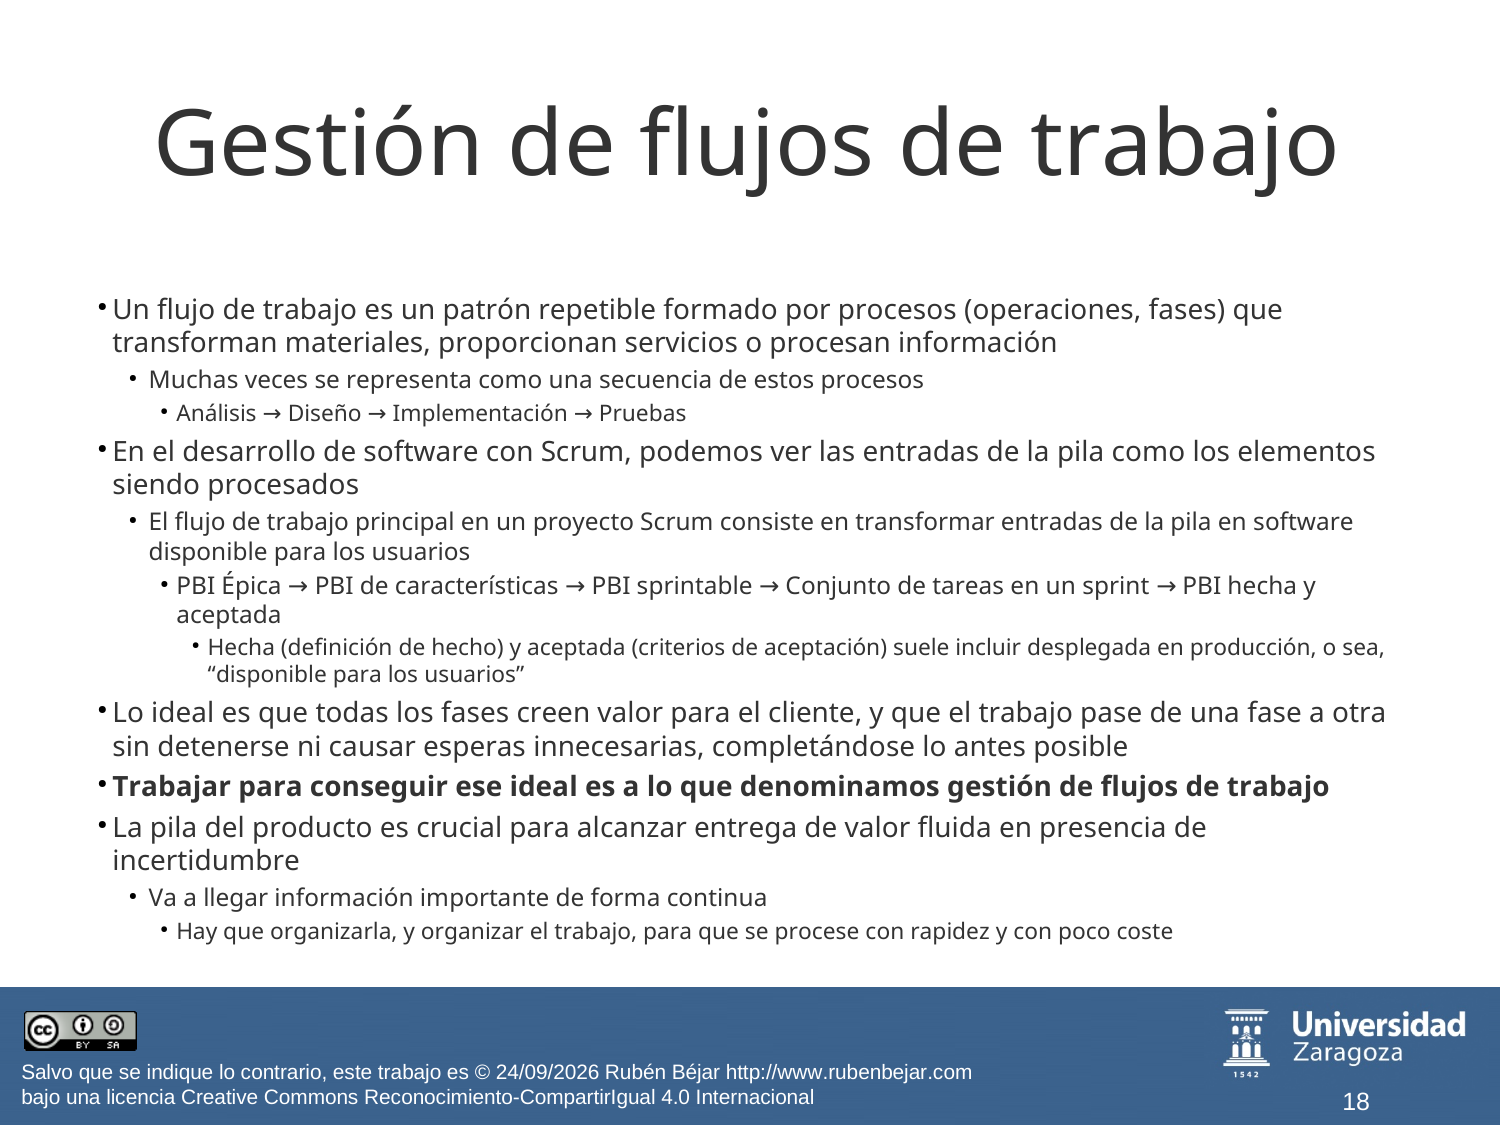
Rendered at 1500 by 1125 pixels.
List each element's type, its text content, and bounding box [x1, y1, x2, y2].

list Un flujo de trabajo es un patrón repetible formado por procesos (operaciones, fases) que transforman materiales, proporcionan servicios o procesan información Muchas veces se representa como una secuencia de estos procesos Análisis → Diseño → Implementación → Pruebas En el desarrollo de software con Scrum, podemos ver las entradas de la pila como los elementos siendo procesados El flujo de trabajo principal en un proyecto Scrum consiste en transformar entradas de la pila en software disponible para los usuarios PBI Épica → PBI de características → PBI sprintable → Conjunto de tareas en un sprint → PBI hecha y aceptada Hecha (definición de hecho) y aceptada (criterios de aceptación) suele incluir desplegada en producción, o sea, “disponible para los usuarios” Lo ideal es que todas los fases creen valor para el cliente, y que el trabajo pase de una fase a otra sin detenerse ni causar esperas innecesarias, completándose lo antes posible Trabajar para conseguir ese ideal es a lo que denominamos gestión de flujos de trabajo La pila del producto es crucial para alcanzar entrega de valor fluida en presencia de incertidumbre Va a llegar información importante de forma continua Hay que organizarla, y organizar el trabajo, para que se procese con rapidez y con poco coste [82, 283, 1418, 957]
title Gestión de flujos de trabajo [74, 21, 1420, 257]
picture [0, 987, 1500, 1125]
